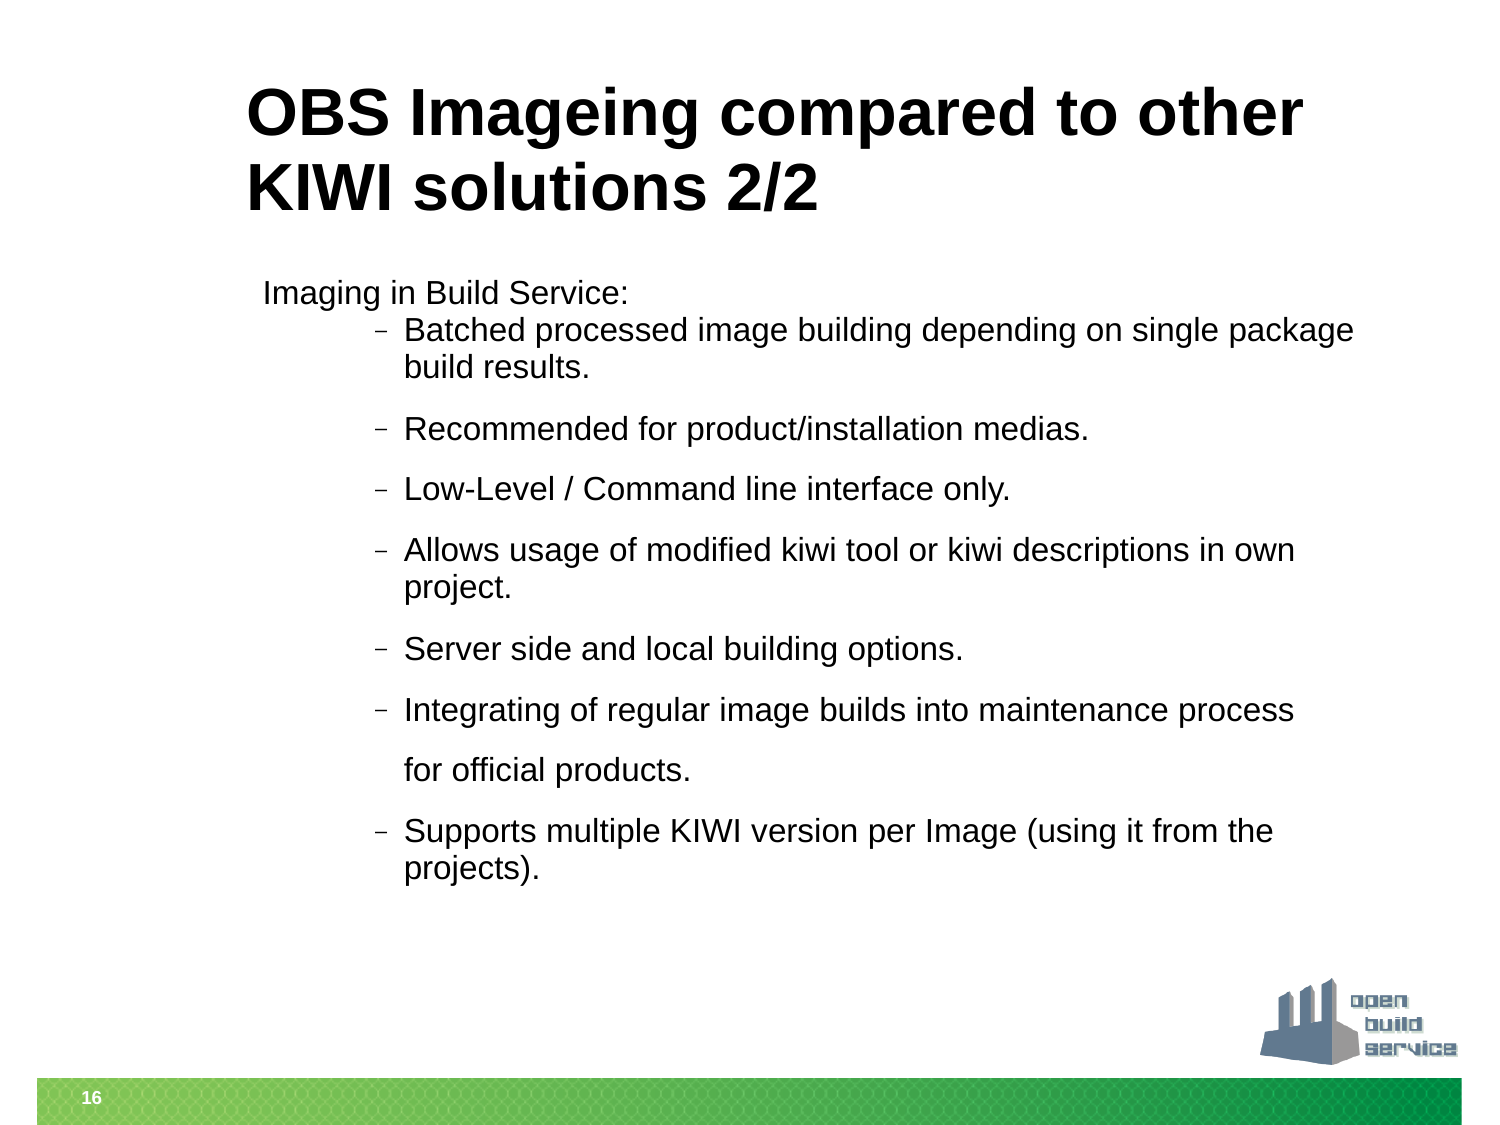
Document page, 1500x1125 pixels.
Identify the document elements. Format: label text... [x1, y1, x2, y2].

title OBS Imageing compared to other KIWI solutions 2/2 [246, 60, 1409, 239]
picture [37, 1078, 1462, 1125]
list Imaging in Build Service: Batched processed image building depending on single package build results. Recommended for product/installation medias. Low-Level / Command line interface only. Allows usage of modified kiwi tool or kiwi descriptions in own project. Server side and local building options. Integrating of regular image builds into maintenance process for official products. Supports multiple KIWI version per Image (using it from the projects). [248, 267, 1417, 995]
picture [1260, 978, 1458, 1065]
